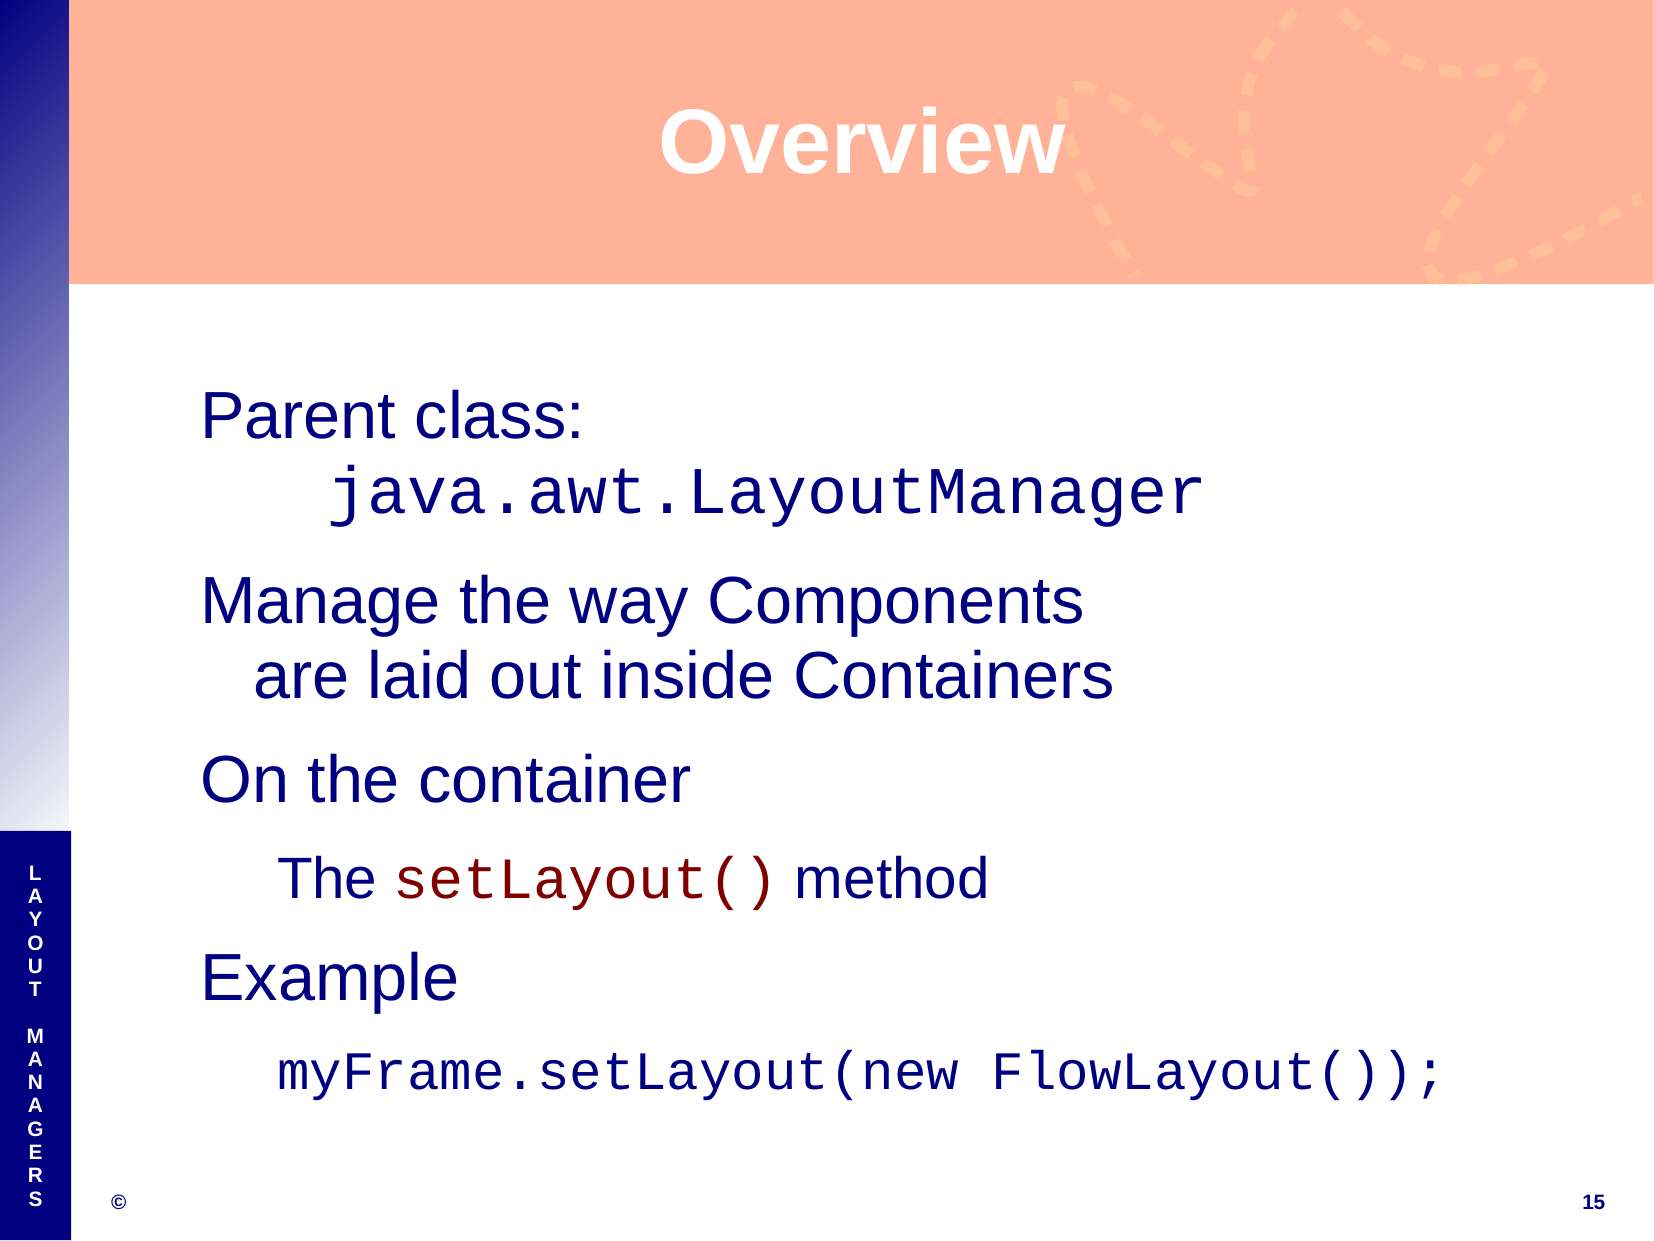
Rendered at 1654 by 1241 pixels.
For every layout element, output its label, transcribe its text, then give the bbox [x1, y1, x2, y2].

text_box L A Y O U T M A N A G E R S [0, 830, 71, 1241]
title Overview [70, 37, 1654, 246]
list Parent class: java.awt.LayoutManager Manage the way Components are laid out inside Containers On the container The setLayout() method Example myFrame.setLayout(new FlowLayout()); [229, 378, 1495, 1106]
